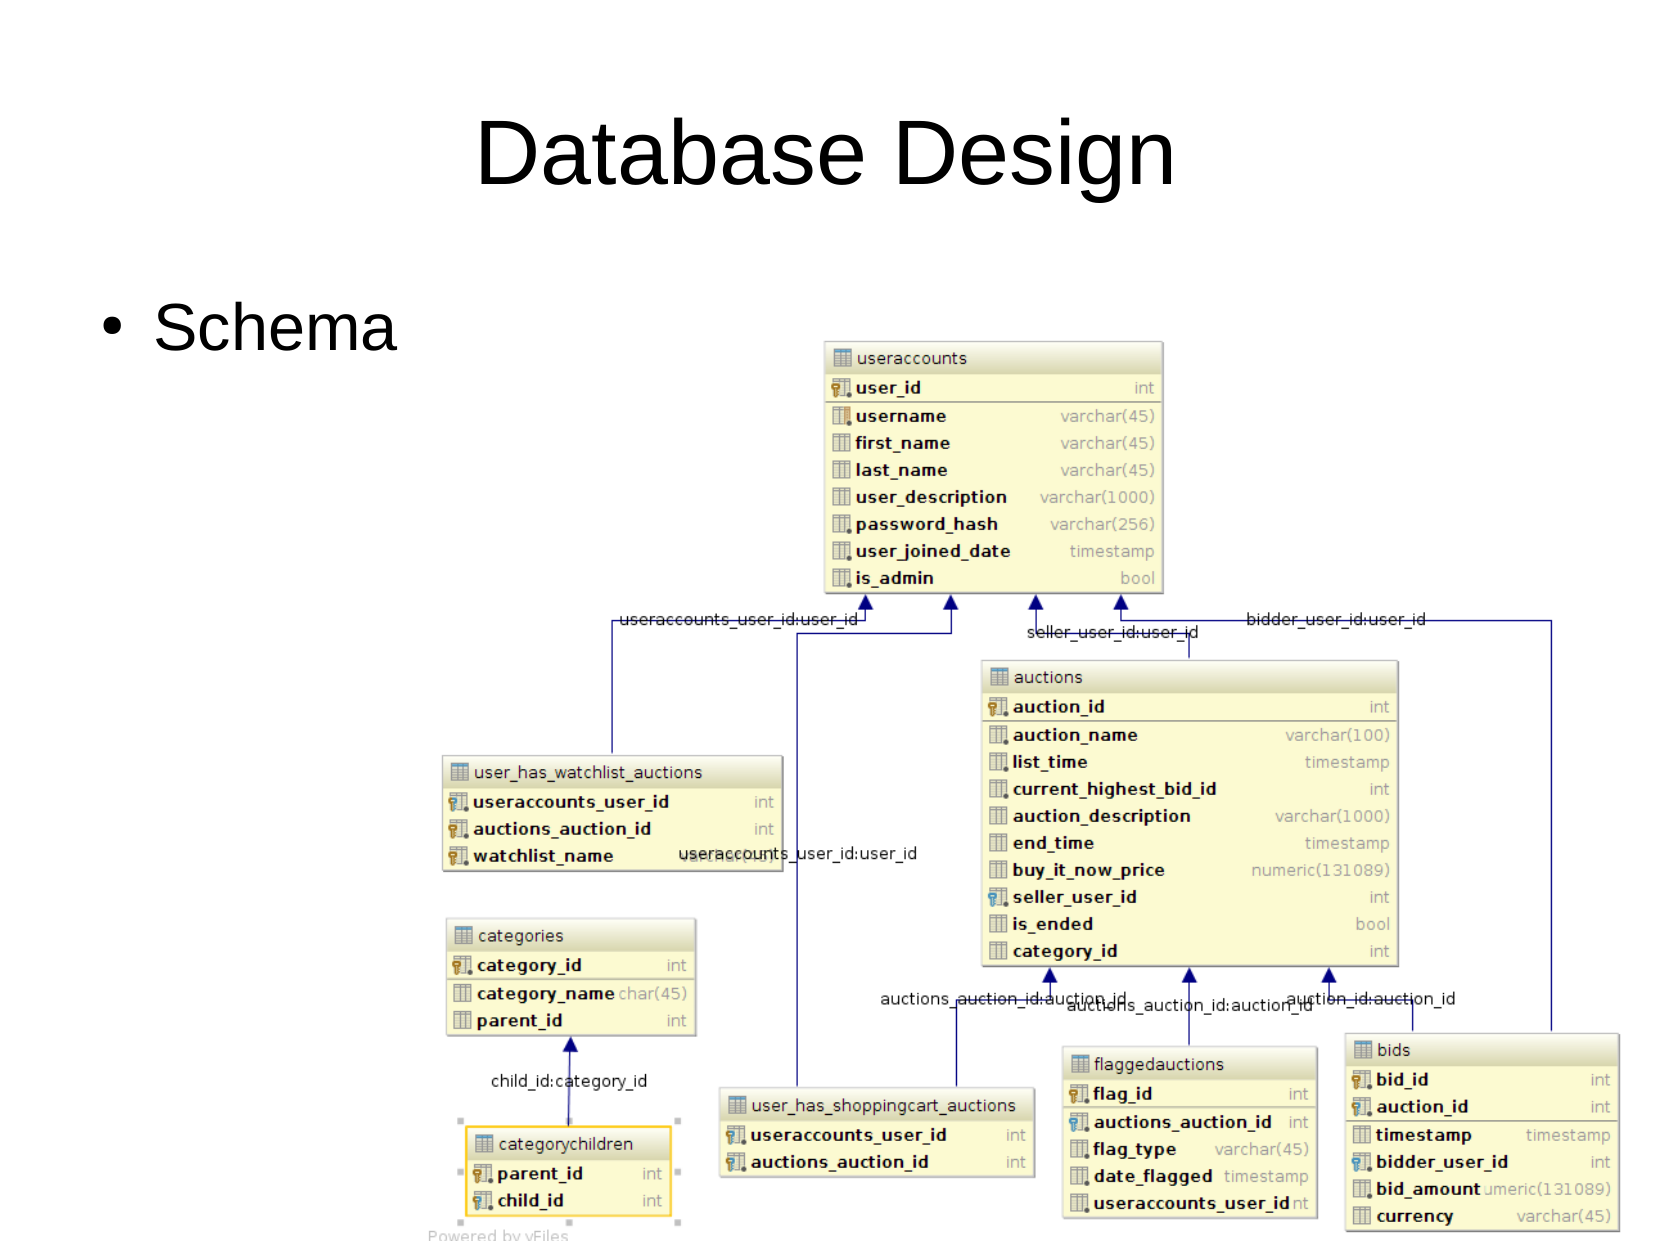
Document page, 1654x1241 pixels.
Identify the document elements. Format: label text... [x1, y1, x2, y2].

title Database Design [82, 49, 1571, 257]
picture [415, 314, 1646, 1241]
list Schema [82, 290, 1571, 1010]
